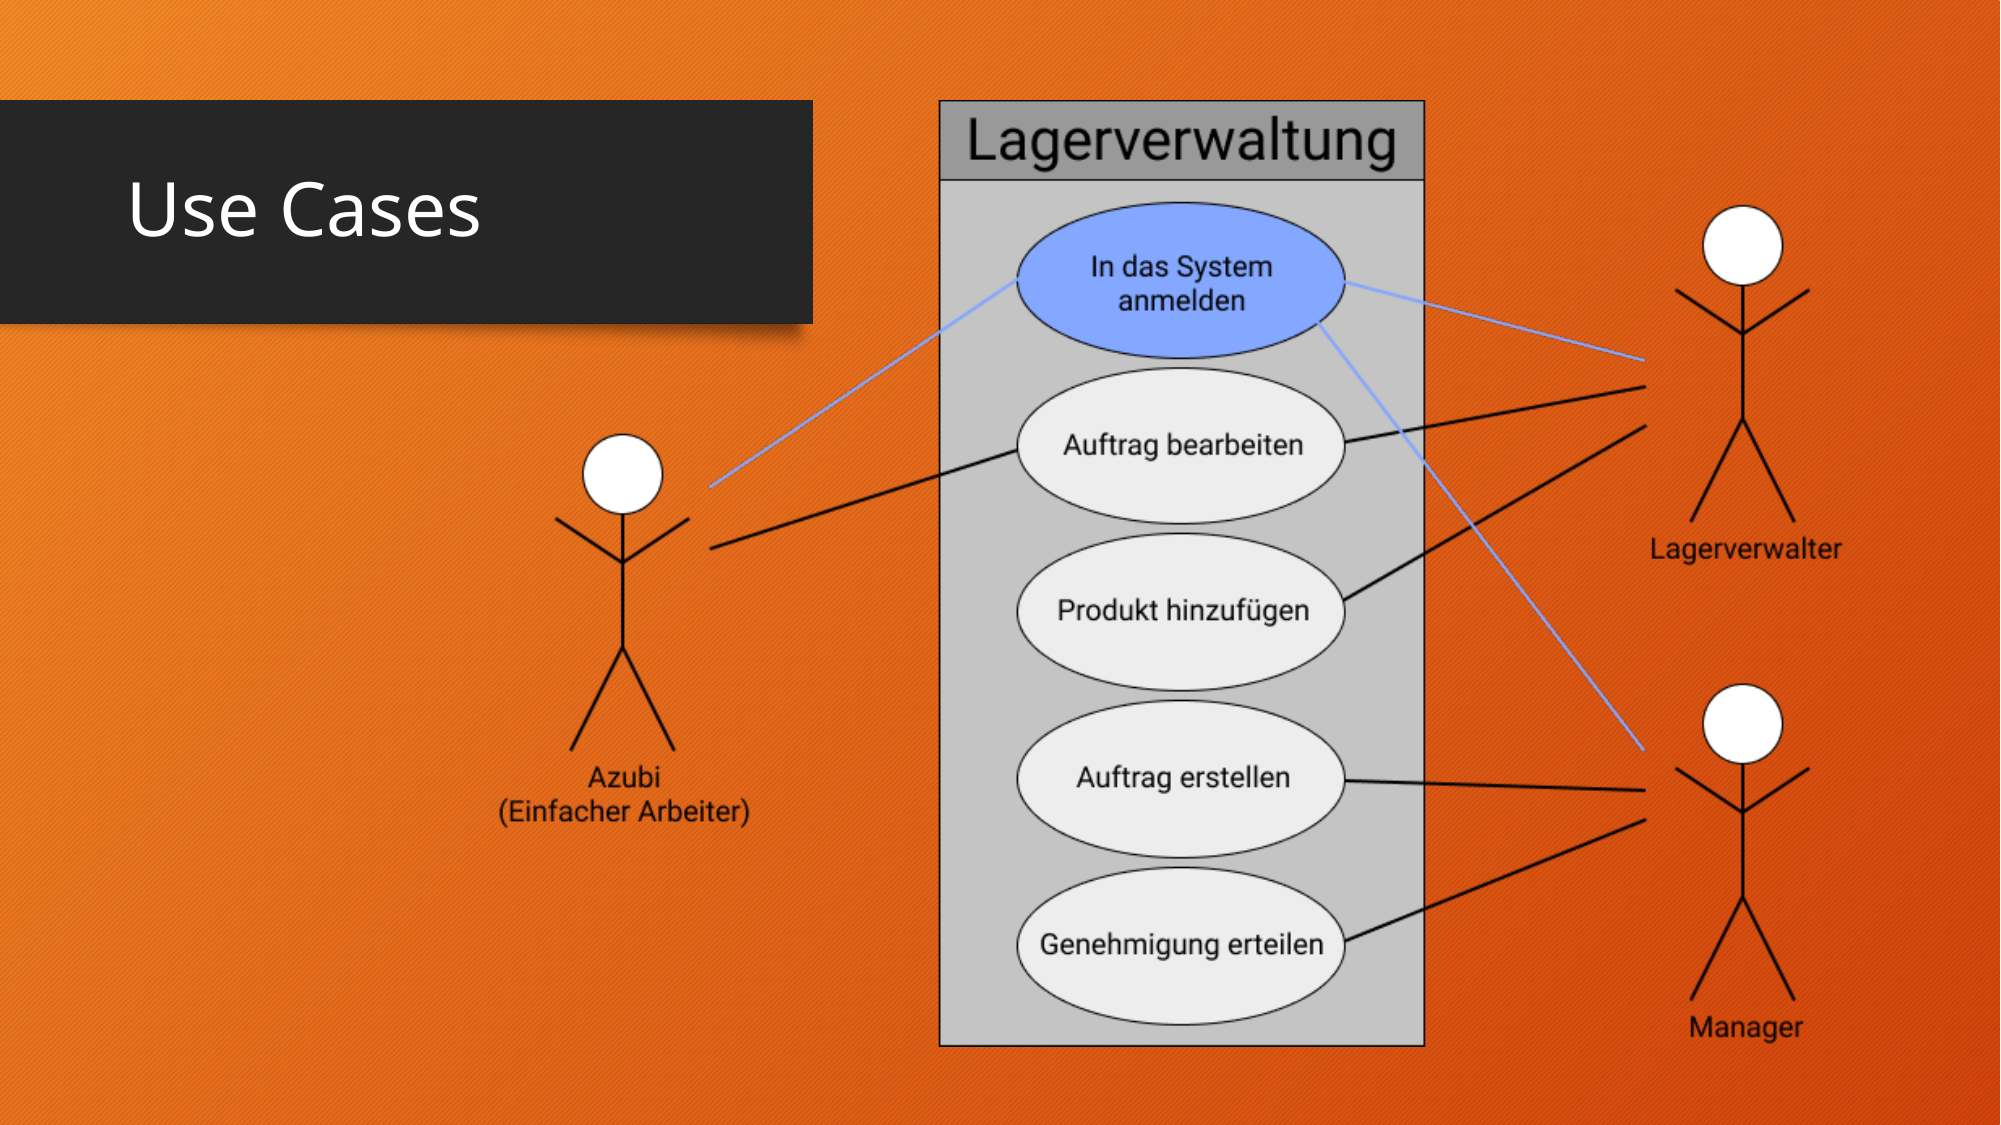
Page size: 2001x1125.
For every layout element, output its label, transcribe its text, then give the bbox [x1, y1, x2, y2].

picture [0, 0, 2000, 1125]
text_box [0, 100, 482, 323]
title Use Cases [111, 123, 482, 301]
